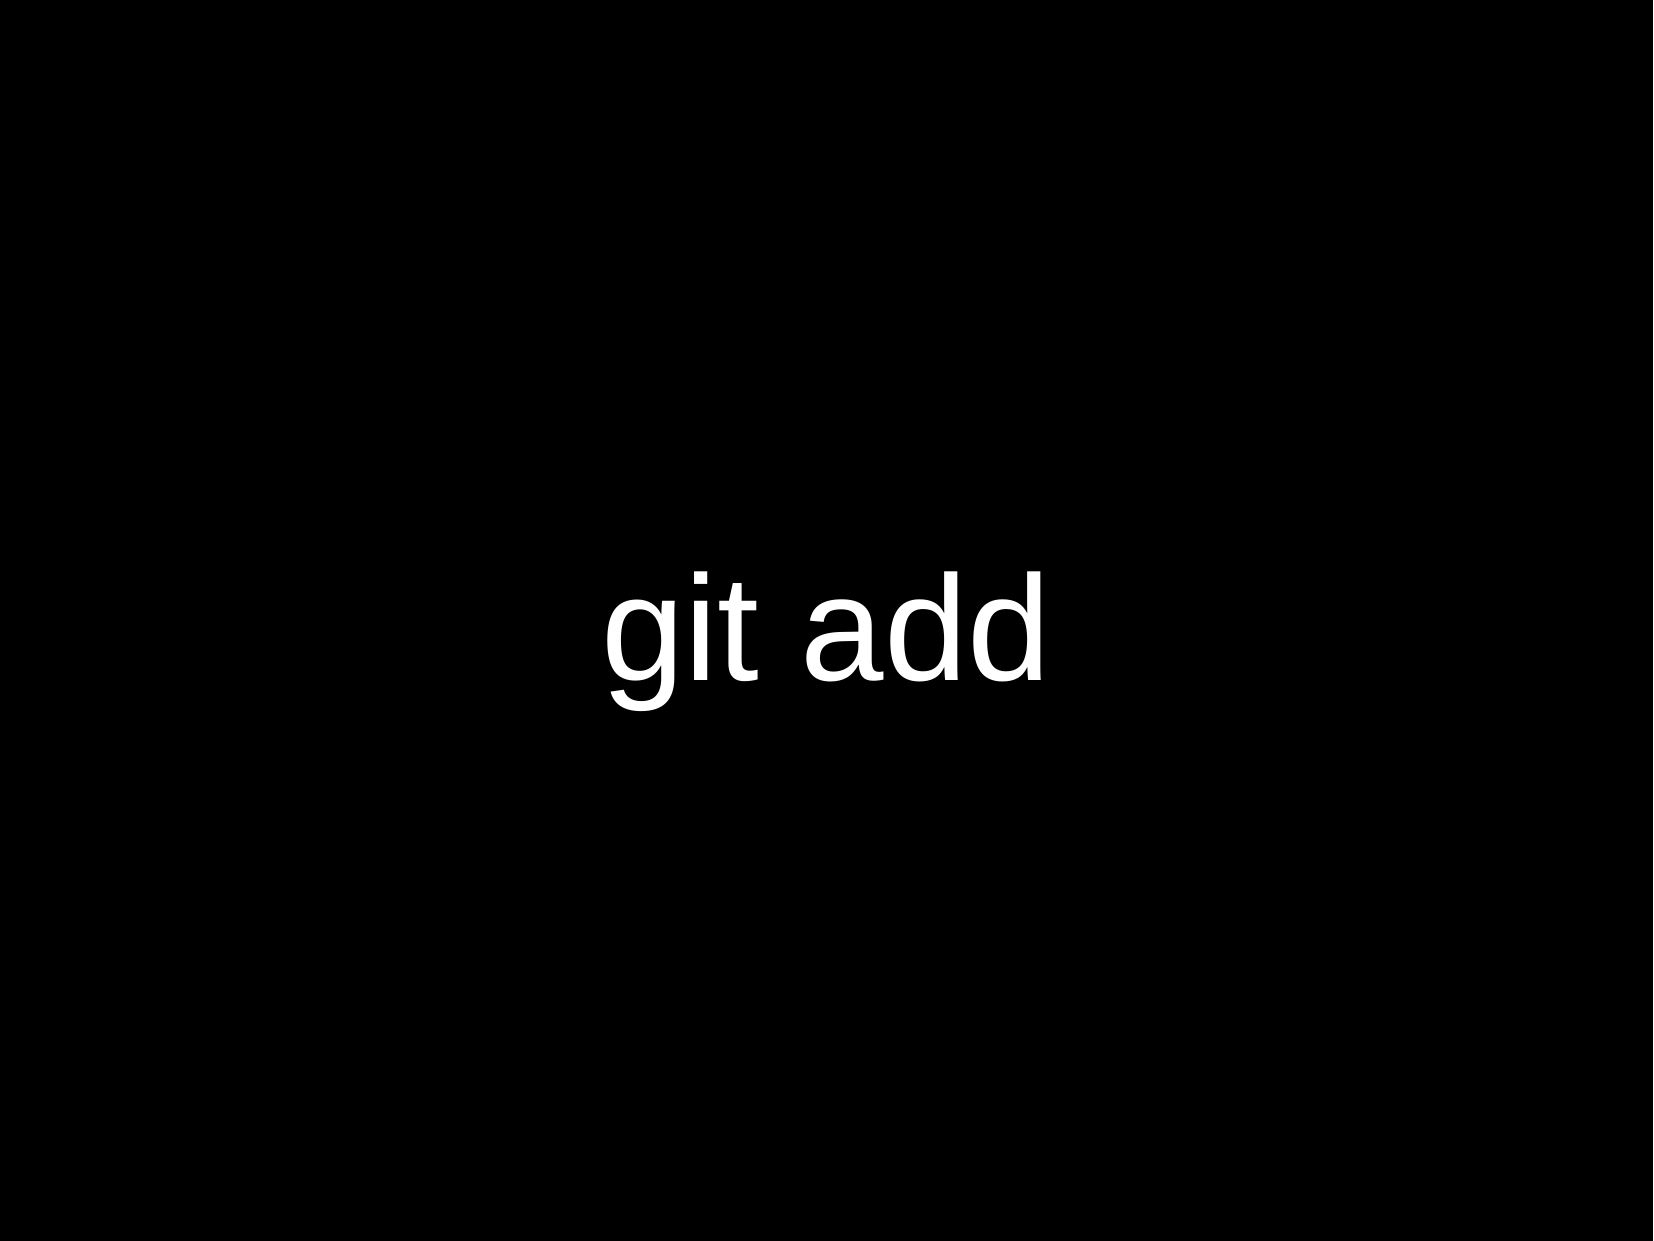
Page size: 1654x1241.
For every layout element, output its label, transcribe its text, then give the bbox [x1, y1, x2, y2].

title git add [82, 525, 1571, 733]
